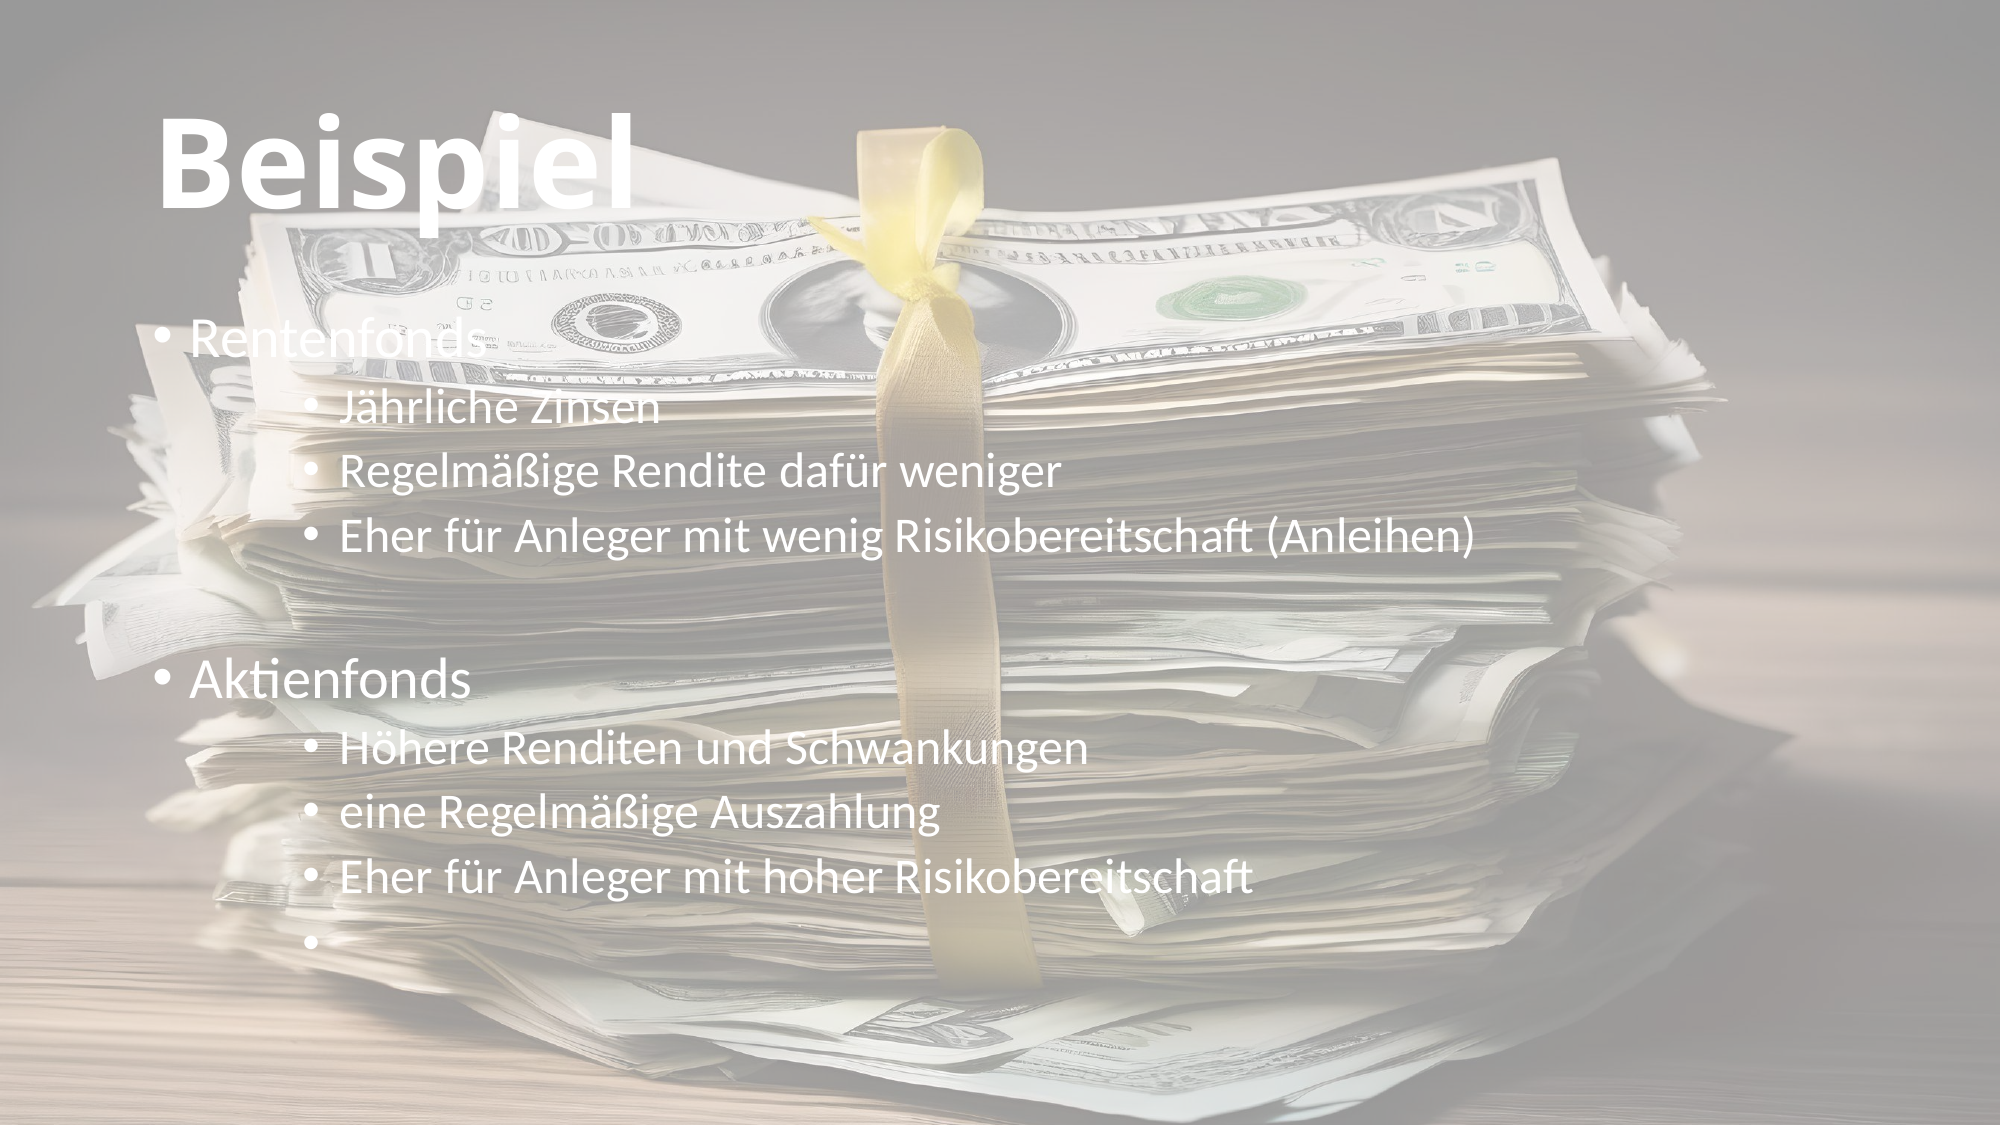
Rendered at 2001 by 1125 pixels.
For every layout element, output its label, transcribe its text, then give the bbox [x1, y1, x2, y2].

picture [0, 0, 2000, 1125]
list Rentenfonds Jährliche Zinsen Regelmäßige Rendite dafür weniger Eher für Anleger mit wenig Risikobereitschaft (Anleihen) Aktienfonds Höhere Renditen und Schwankungen eine Regelmäßige Auszahlung Eher für Anleger mit hoher Risikobereitschaft [137, 299, 1863, 1014]
title Beispiel [137, 59, 1863, 278]
